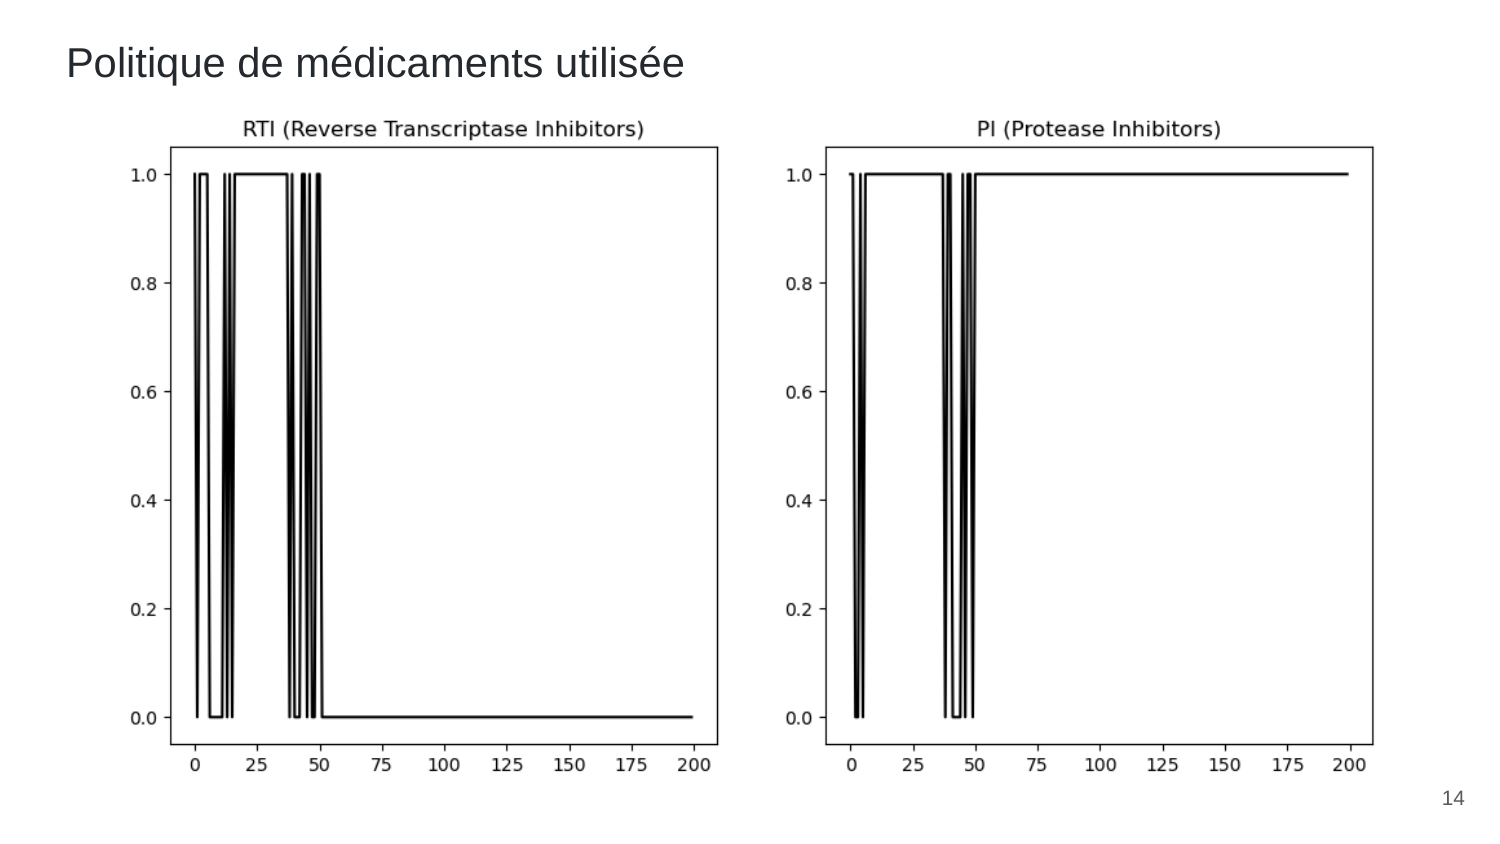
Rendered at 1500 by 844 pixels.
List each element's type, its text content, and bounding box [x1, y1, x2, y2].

slide_number <number> [1389, 764, 1480, 830]
title Politique de médicaments utilisée [51, 20, 1449, 115]
picture [116, 108, 1384, 788]
